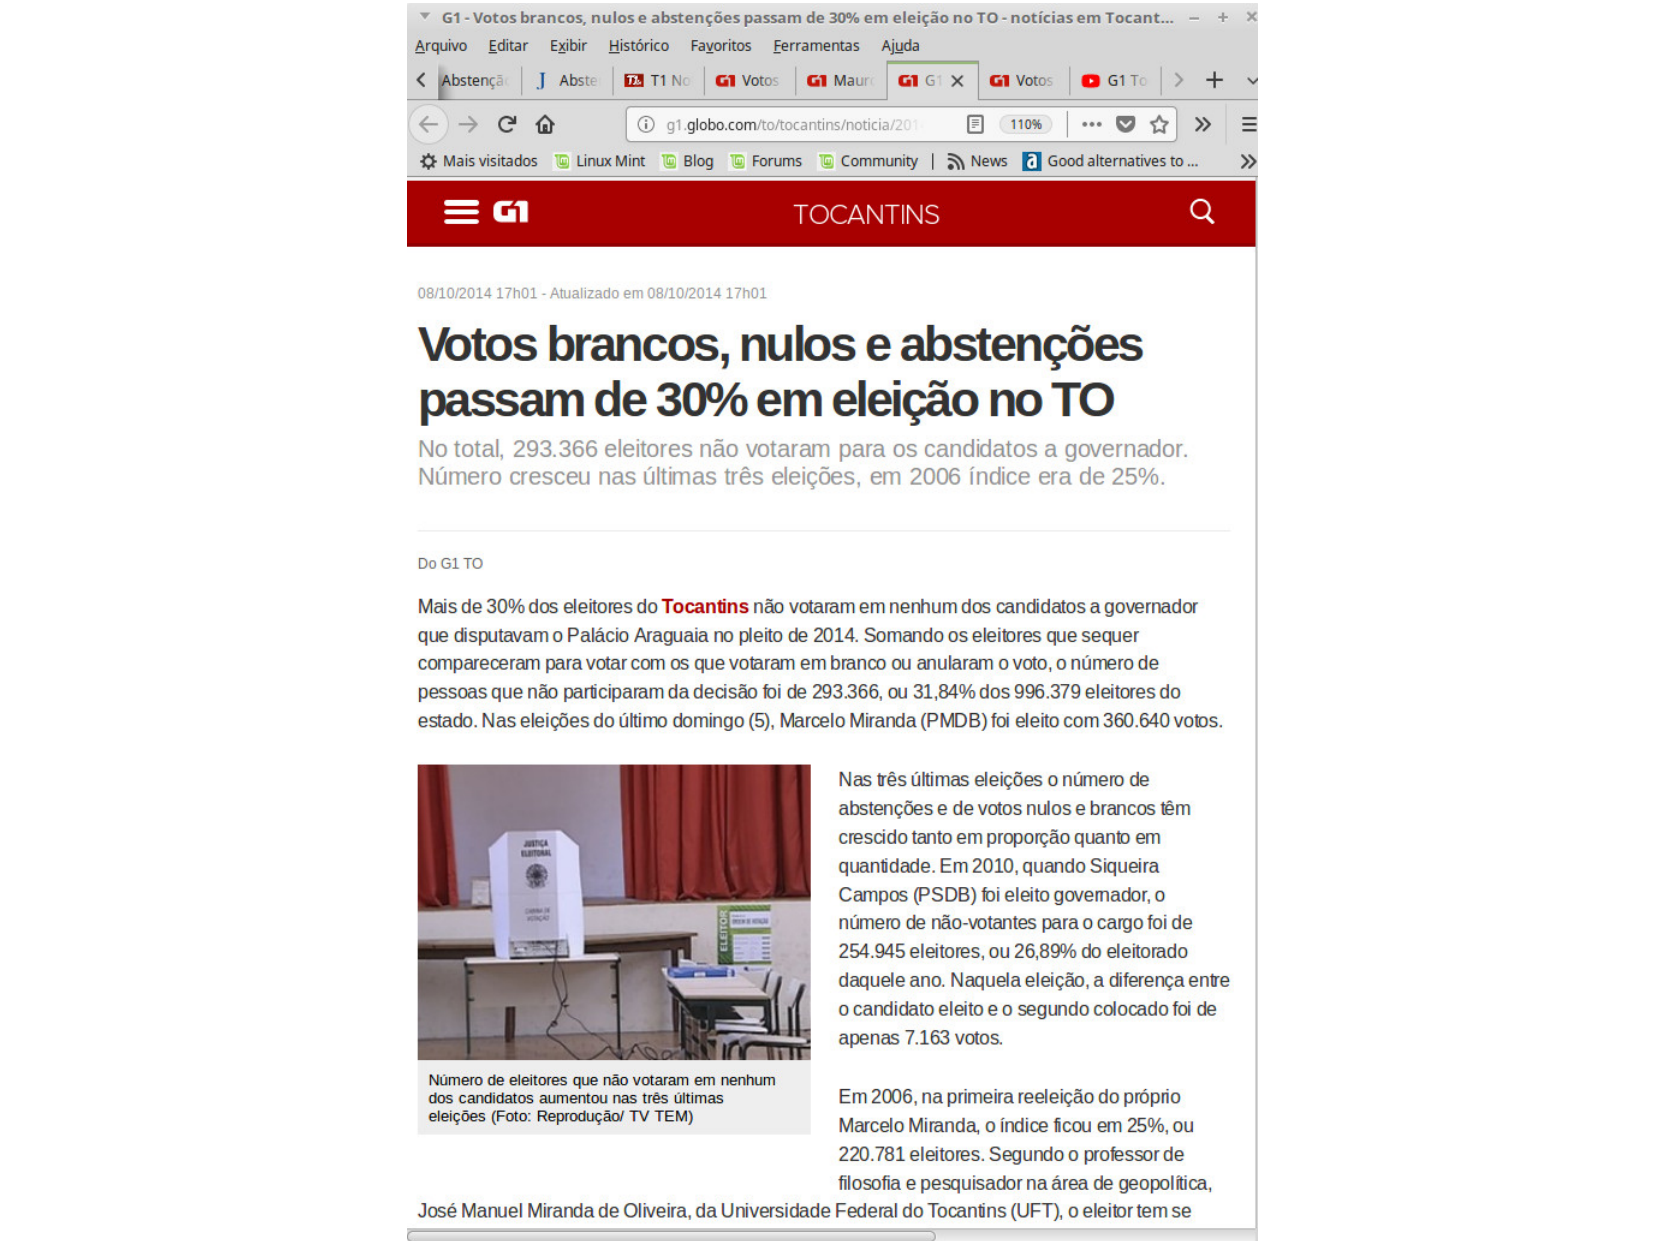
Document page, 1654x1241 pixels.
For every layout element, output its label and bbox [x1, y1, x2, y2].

picture [407, 3, 1258, 1241]
